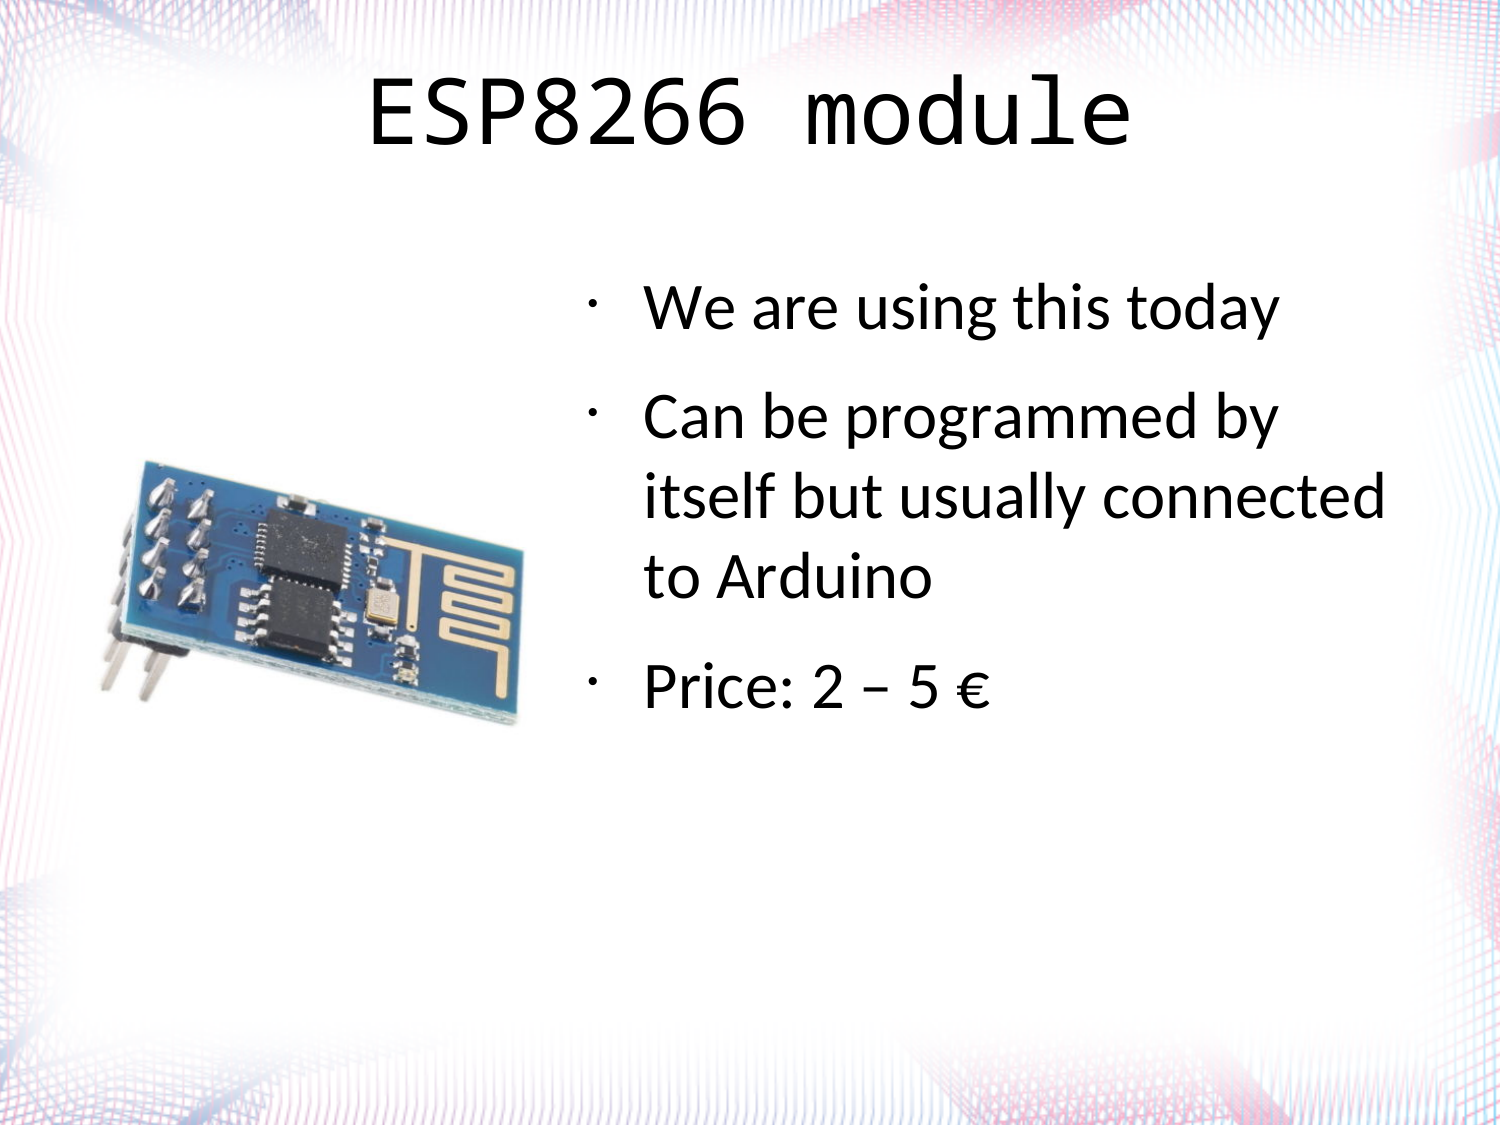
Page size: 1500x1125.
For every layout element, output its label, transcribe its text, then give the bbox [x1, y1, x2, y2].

picture [0, 0, 1500, 1125]
list We are using this today Can be programmed by itself but usually connected to Arduino Price: 2 – 5 € [572, 255, 1425, 1005]
title ESP8266 module [75, 45, 1425, 233]
